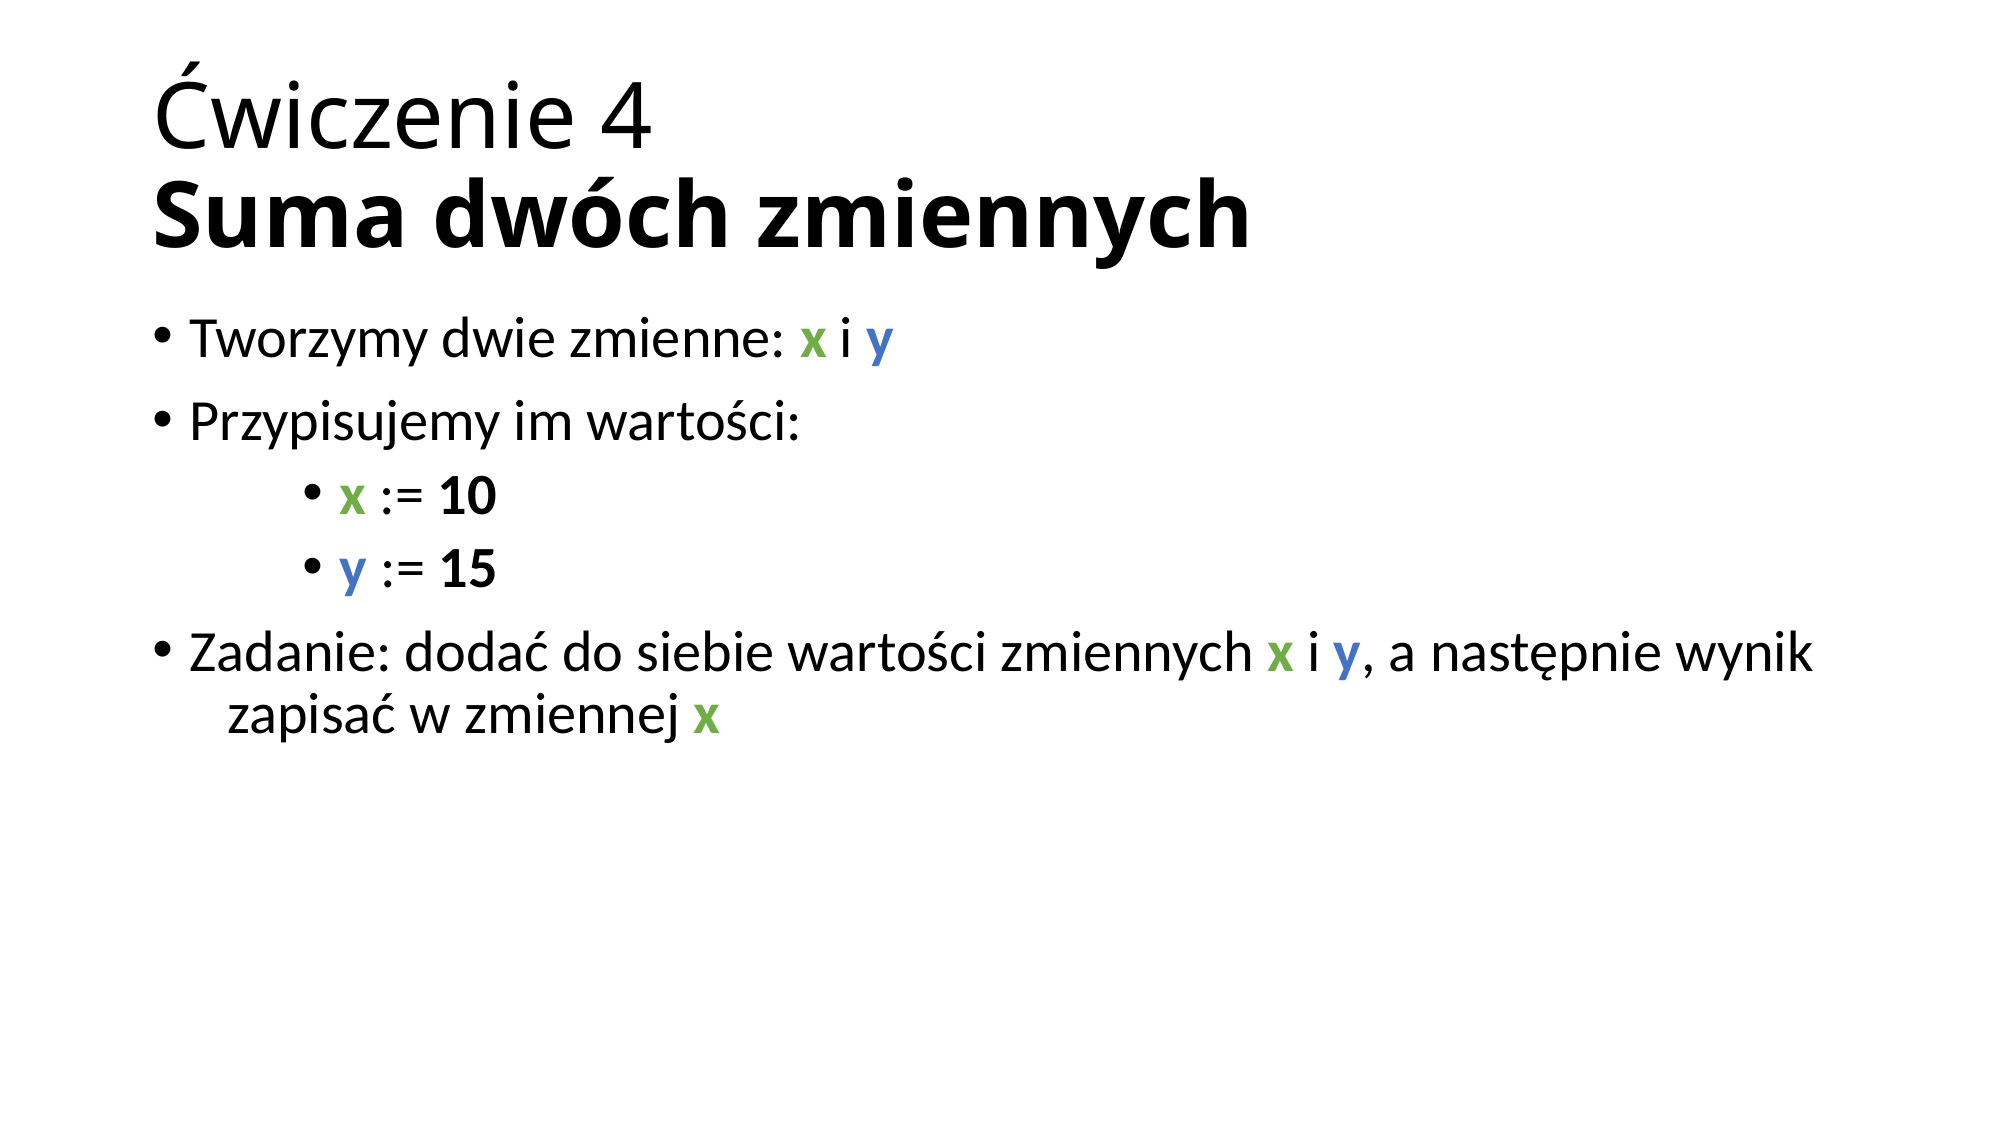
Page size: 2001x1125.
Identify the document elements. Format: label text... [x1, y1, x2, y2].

title Ćwiczenie 4 Suma dwóch zmiennych [137, 59, 1863, 278]
list Tworzymy dwie zmienne: x i y Przypisujemy im wartości: x := 10 y := 15 Zadanie: dodać do siebie wartości zmiennych x i y, a następnie wynik zapisać w zmiennej x [137, 299, 1863, 1014]
